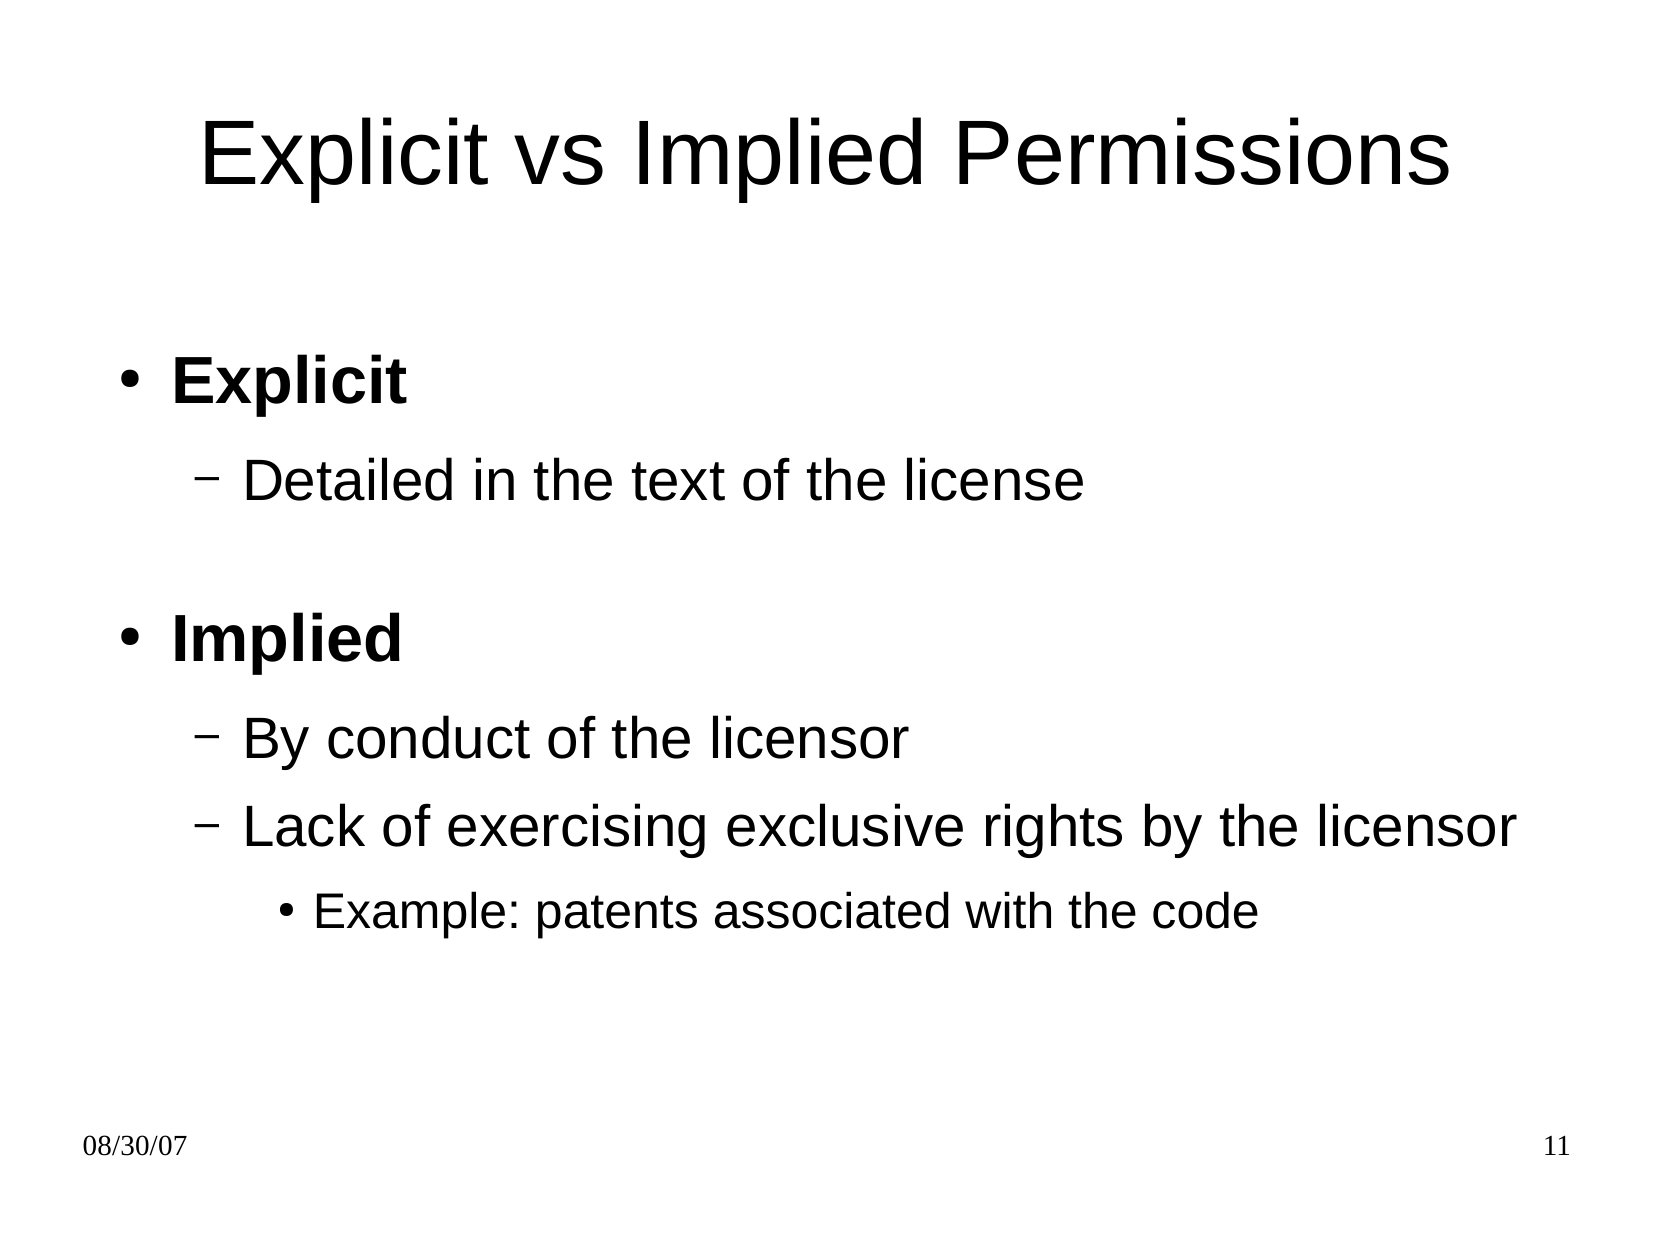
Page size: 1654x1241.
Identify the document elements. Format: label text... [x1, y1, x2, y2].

title Explicit vs Implied Permissions [82, 49, 1571, 257]
list Explicit Detailed in the text of the license Implied By conduct of the licensor Lack of exercising exclusive rights by the licensor Example: patents associated with the code [100, 343, 1556, 1029]
